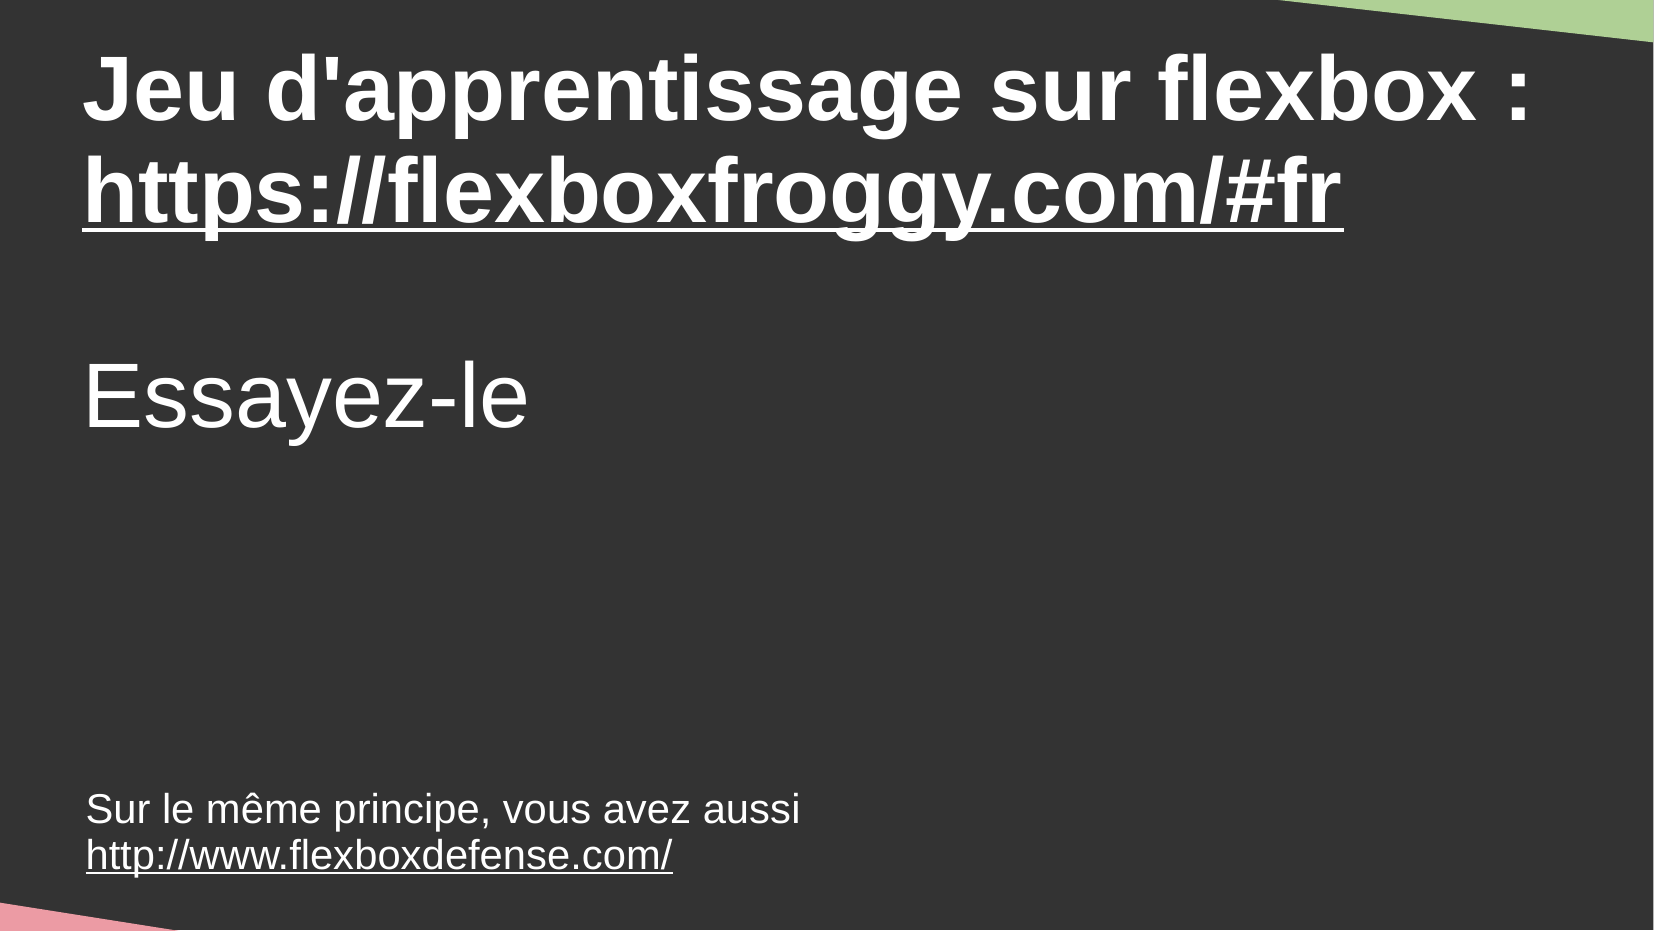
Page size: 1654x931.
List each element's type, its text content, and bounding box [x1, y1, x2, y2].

text_box [0, 902, 180, 931]
title Jeu d'apprentissage sur flexbox : https://flexboxfroggy.com/#fr Essayez-le [82, 37, 1571, 485]
text_box Sur le même principe, vous avez aussi http://www.flexboxdefense.com/ [70, 778, 1011, 886]
text_box [1278, 0, 1654, 43]
